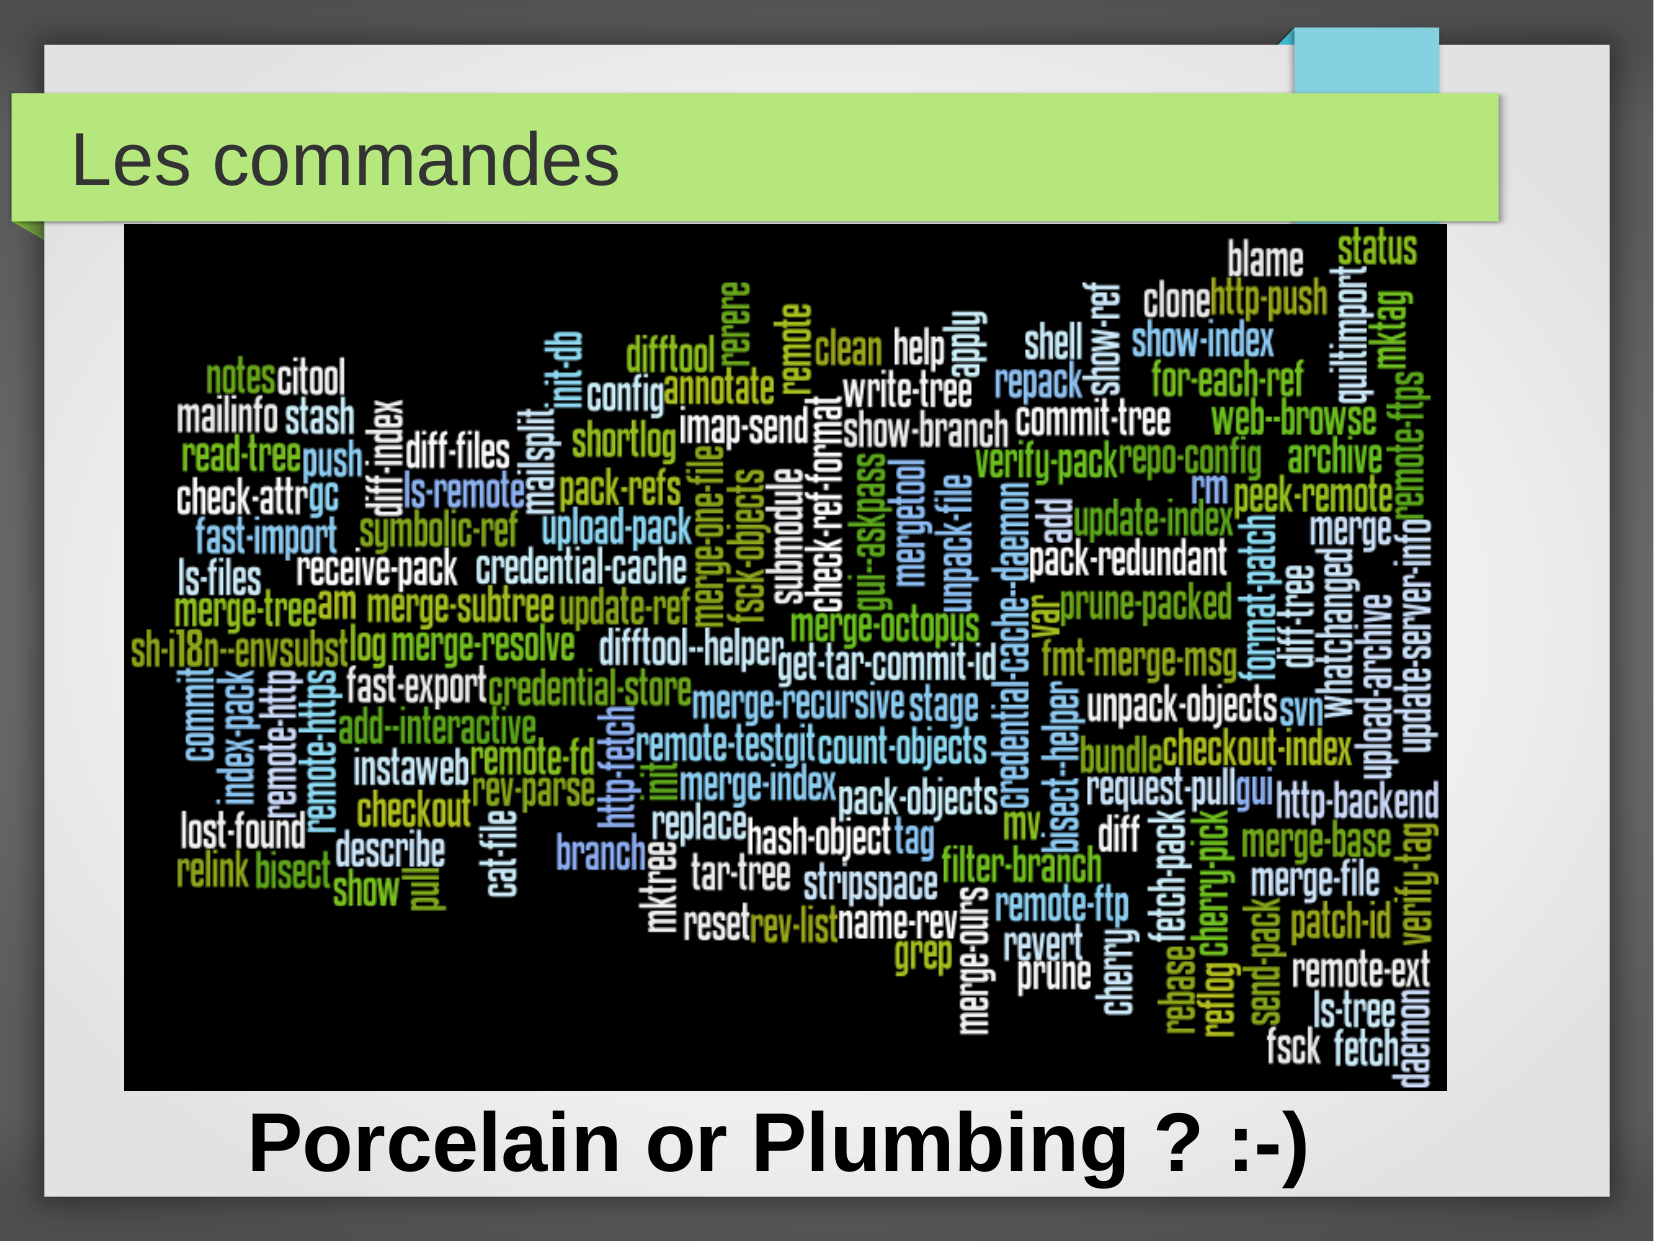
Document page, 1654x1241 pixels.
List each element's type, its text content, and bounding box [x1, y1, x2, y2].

text_box Porcelain or Plumbing ? :-) [106, 1088, 1453, 1197]
picture [0, 0, 1654, 1241]
title Les commandes [70, 106, 1229, 213]
